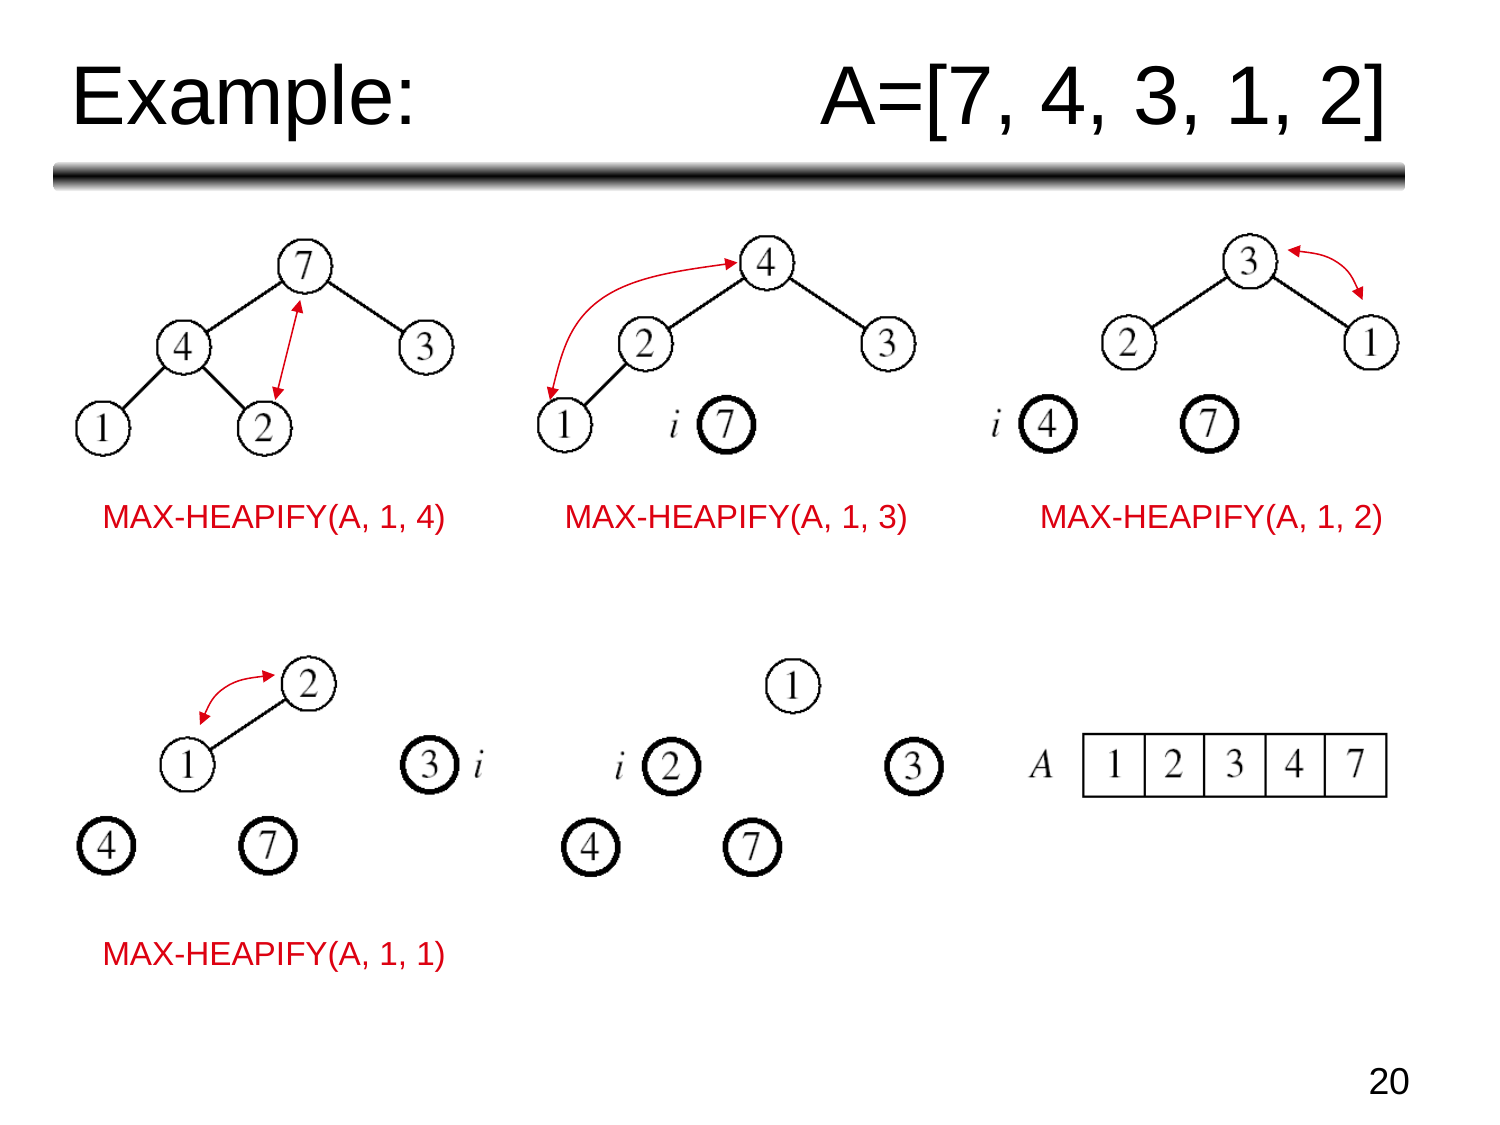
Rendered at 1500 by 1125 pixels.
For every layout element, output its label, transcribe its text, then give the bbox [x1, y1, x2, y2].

chart [62, 643, 501, 889]
text_box MAX-HEAPIFY(A, 1, 4) [87, 487, 462, 543]
chart [987, 224, 1411, 464]
chart [62, 224, 466, 466]
title Example: A=[7, 4, 3, 1, 2] [55, 16, 1406, 166]
text_box MAX-HEAPIFY(A, 1, 1) [87, 924, 462, 981]
chart [526, 224, 927, 467]
text_box MAX-HEAPIFY(A, 1, 3) [549, 487, 924, 543]
text_box MAX-HEAPIFY(A, 1, 2) [1024, 487, 1399, 543]
chart [1004, 717, 1411, 815]
chart [551, 646, 954, 886]
